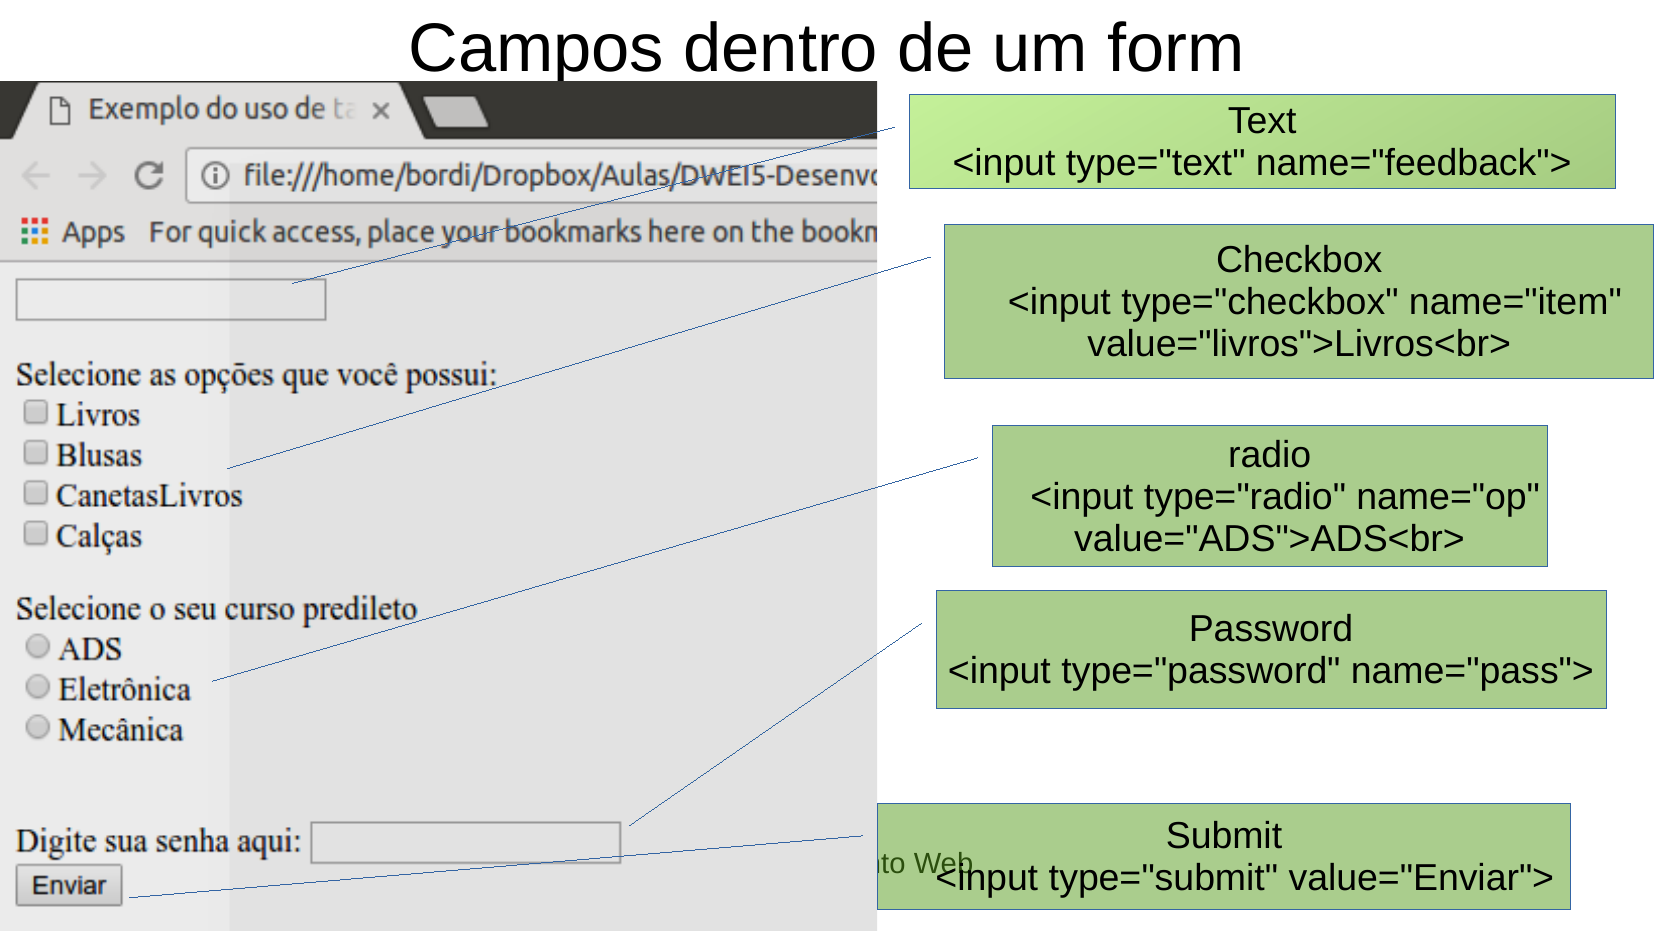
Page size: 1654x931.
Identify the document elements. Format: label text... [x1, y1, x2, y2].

text_box Submit <input type="submit" value="Enviar"> [877, 803, 1571, 909]
text_box radio <input type="radio" name="op" value="ADS">ADS<br> [992, 425, 1547, 567]
title Campos dentro de um form [82, 7, 1571, 89]
text_box Text <input type="text" name="feedback"> [909, 94, 1615, 189]
text_box Password <input type="password" name="pass"> [936, 591, 1606, 709]
picture [0, 81, 878, 931]
text_box Checkbox <input type="checkbox" name="item" value="livros">Livros<br> [945, 224, 1654, 378]
